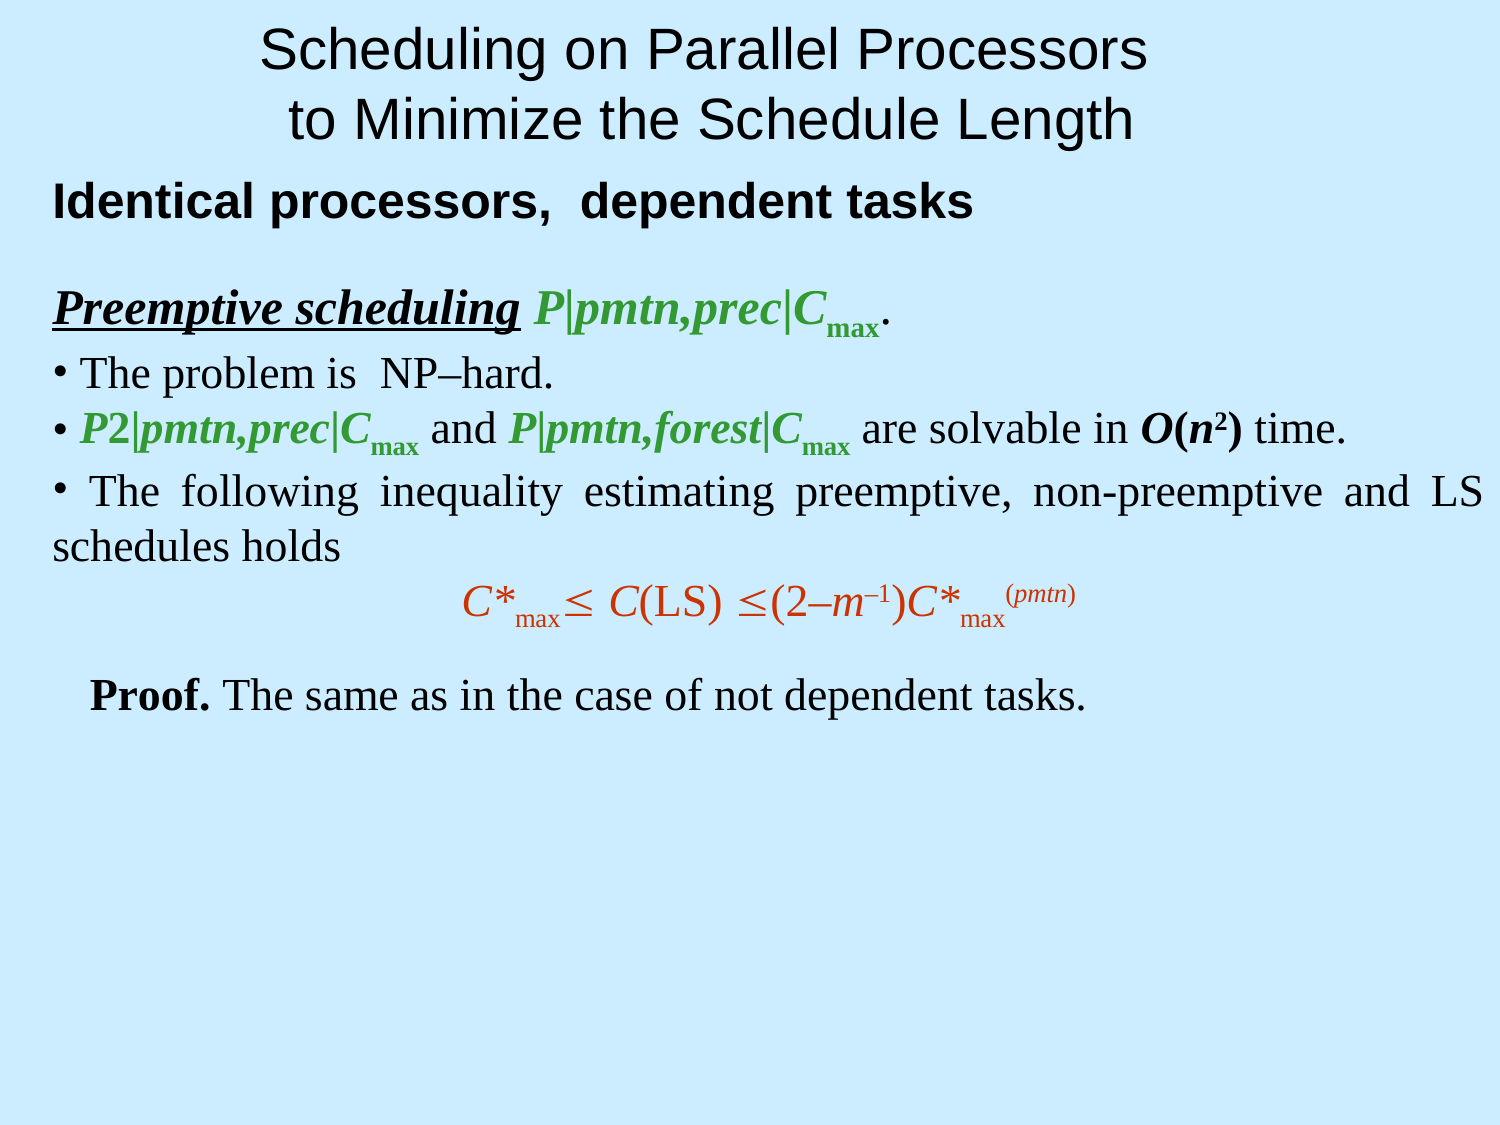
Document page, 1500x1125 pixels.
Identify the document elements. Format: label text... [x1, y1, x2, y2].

text_box Identical processors, dependent tasks [37, 160, 1500, 237]
title Scheduling on Parallel Processors to Minimize the Schedule Length [0, 0, 1463, 175]
text_box Proof. The same as in the case of not dependent tasks. [75, 657, 1500, 728]
text_box Preemptive scheduling P|pmtn,prec|Cmax. The problem is NP–hard. P2|pmtn,prec|Cmax and P|pmtn,forest|Cmax are solvable in O(n2) time. The following inequality estimating preemptive, non-preemptive and LS schedules holds C*max C(LS) (2–m–1)C*max(pmtn) [37, 267, 1500, 641]
